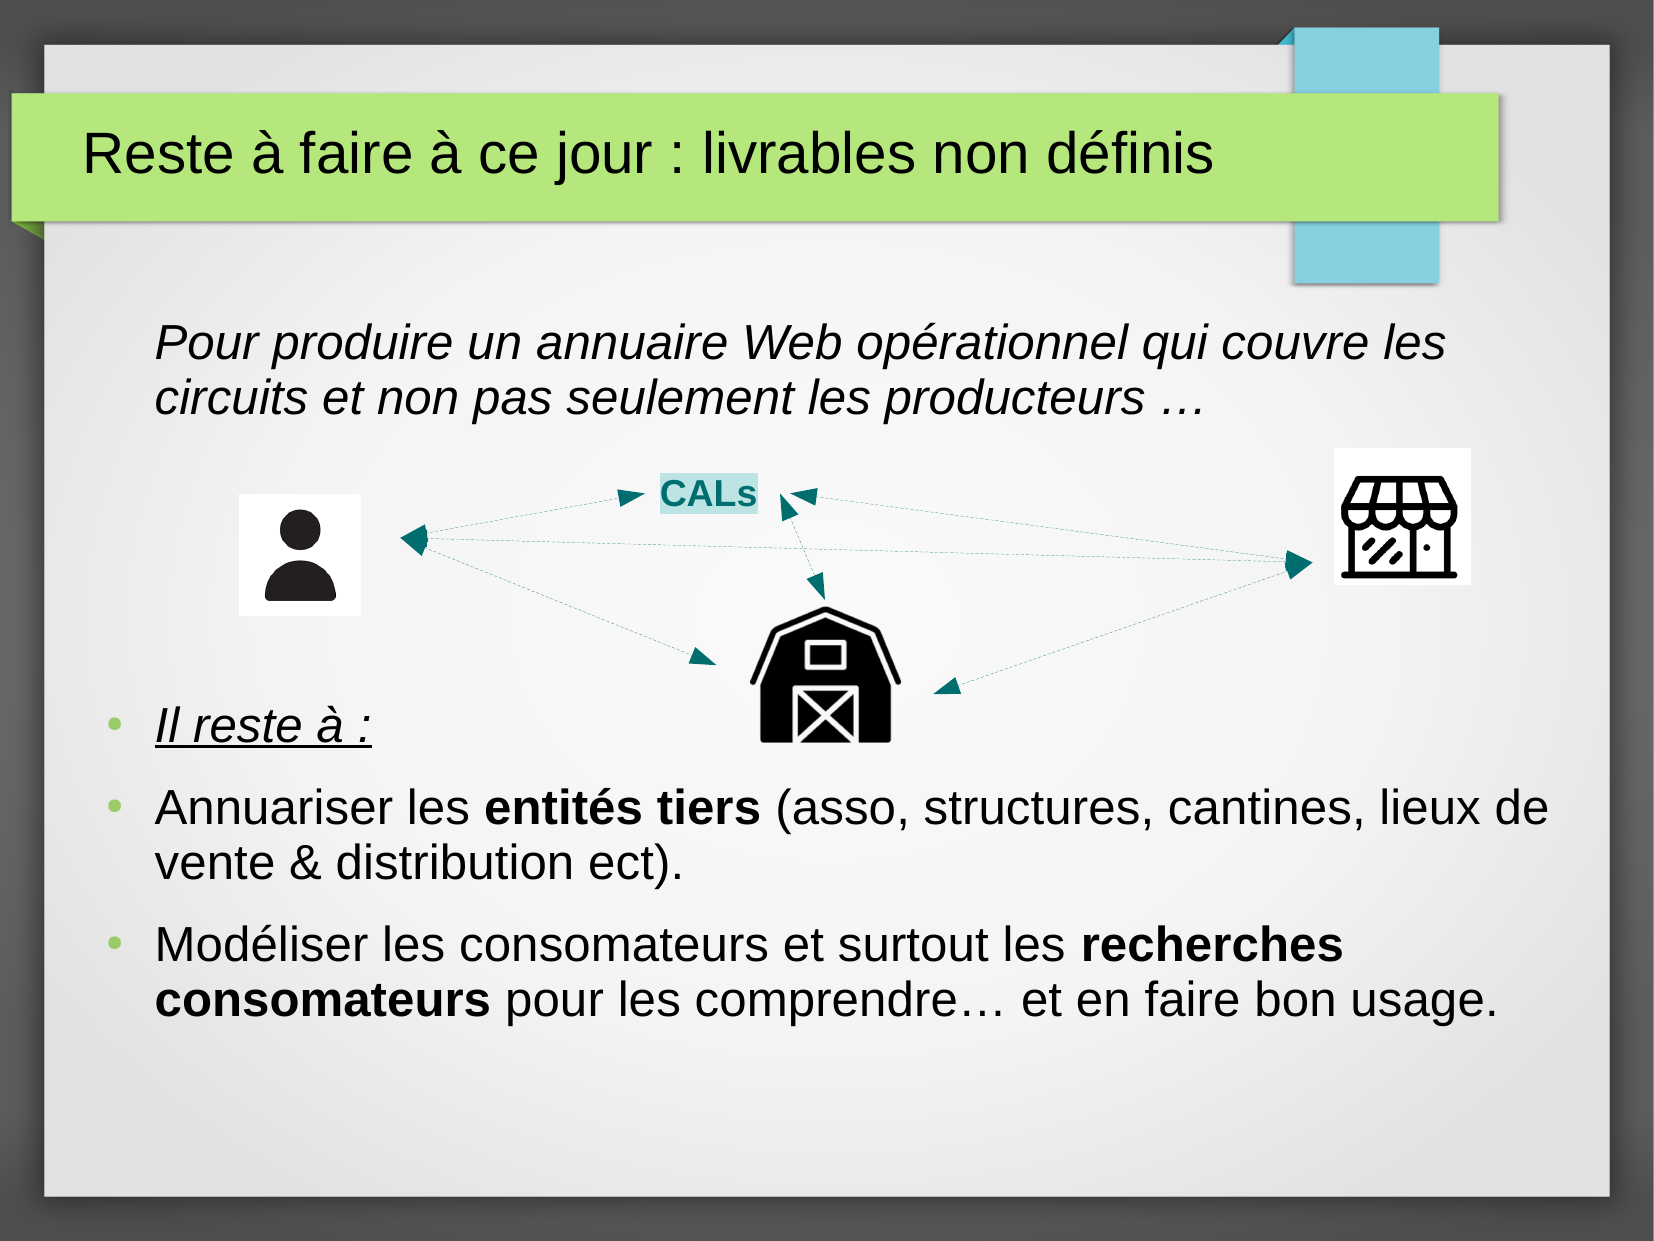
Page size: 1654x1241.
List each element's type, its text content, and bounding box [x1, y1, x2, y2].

text_box CALs [645, 465, 781, 522]
title Reste à faire à ce jour : livrables non définis [82, 94, 1264, 213]
list Pour produire un annuaire Web opérationnel qui couvre les circuits et non pas seulement les producteurs … Il reste à : Annuariser les entités tiers (asso, structures, cantines, lieux de vente & distribution ect). Modéliser les consomateurs et surtout les recherches consomateurs pour les comprendre… et en faire bon usage. [90, 315, 1579, 1035]
picture [0, 0, 1654, 1241]
